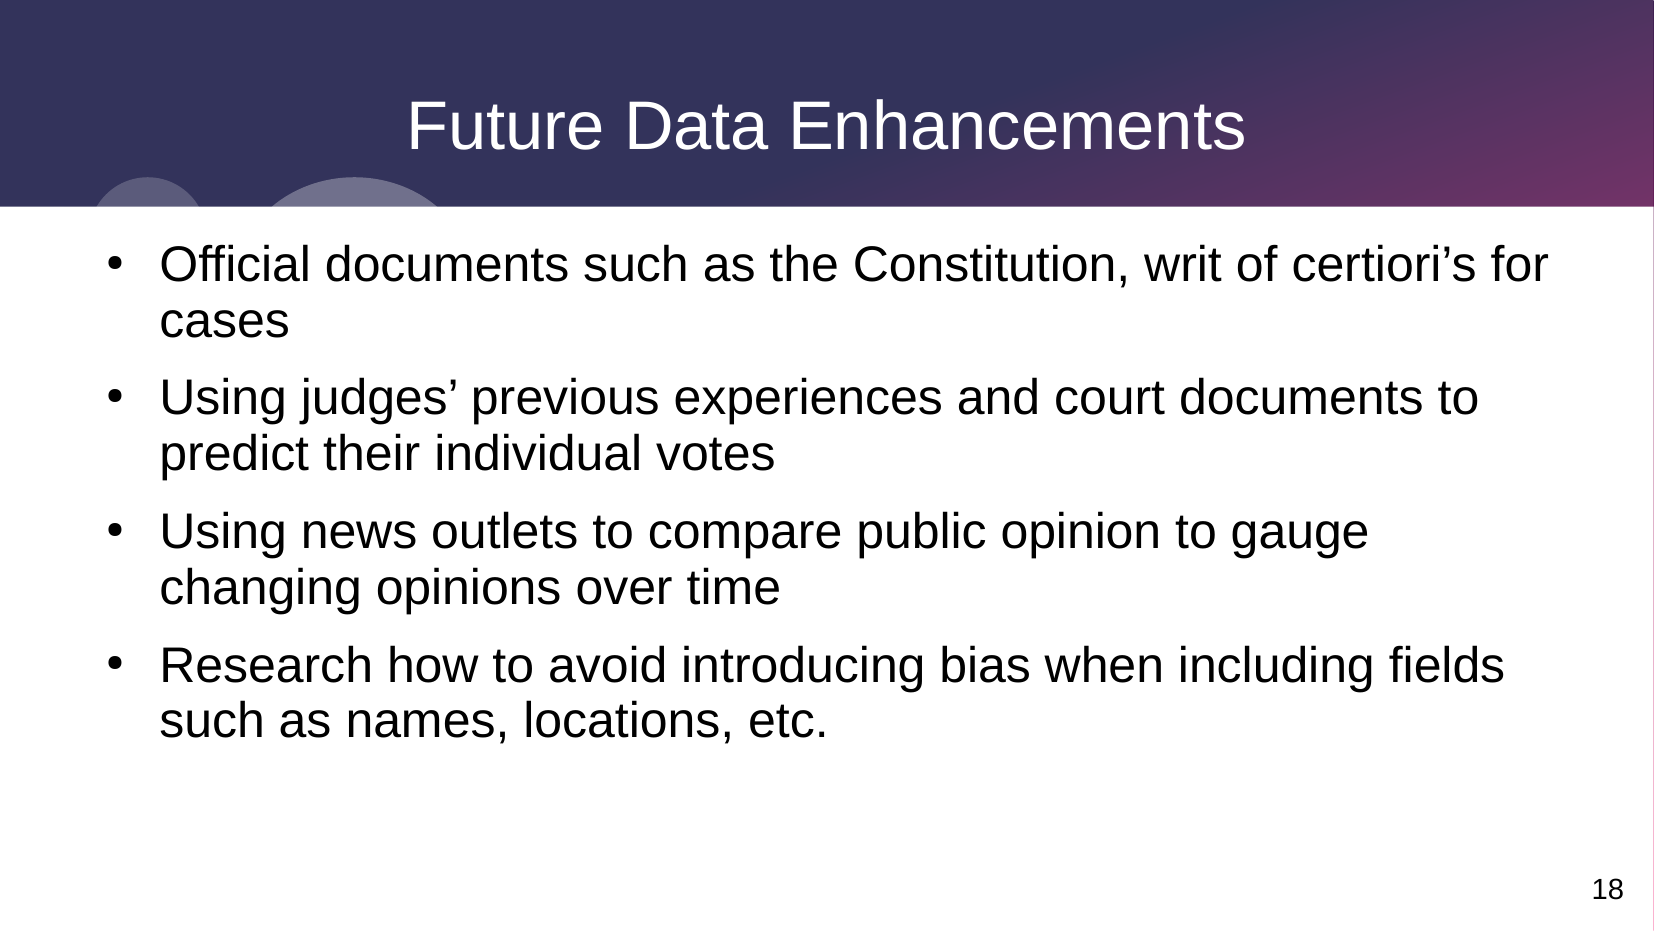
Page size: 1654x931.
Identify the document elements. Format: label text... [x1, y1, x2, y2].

title Future Data Enhancements [88, 44, 1565, 207]
list Official documents such as the Constitution, writ of certiori’s for cases Using judges’ previous experiences and court documents to predict their individual votes Using news outlets to compare public opinion to gauge changing opinions over time Research how to avoid introducing bias when including fields such as names, locations, etc. [88, 236, 1565, 827]
